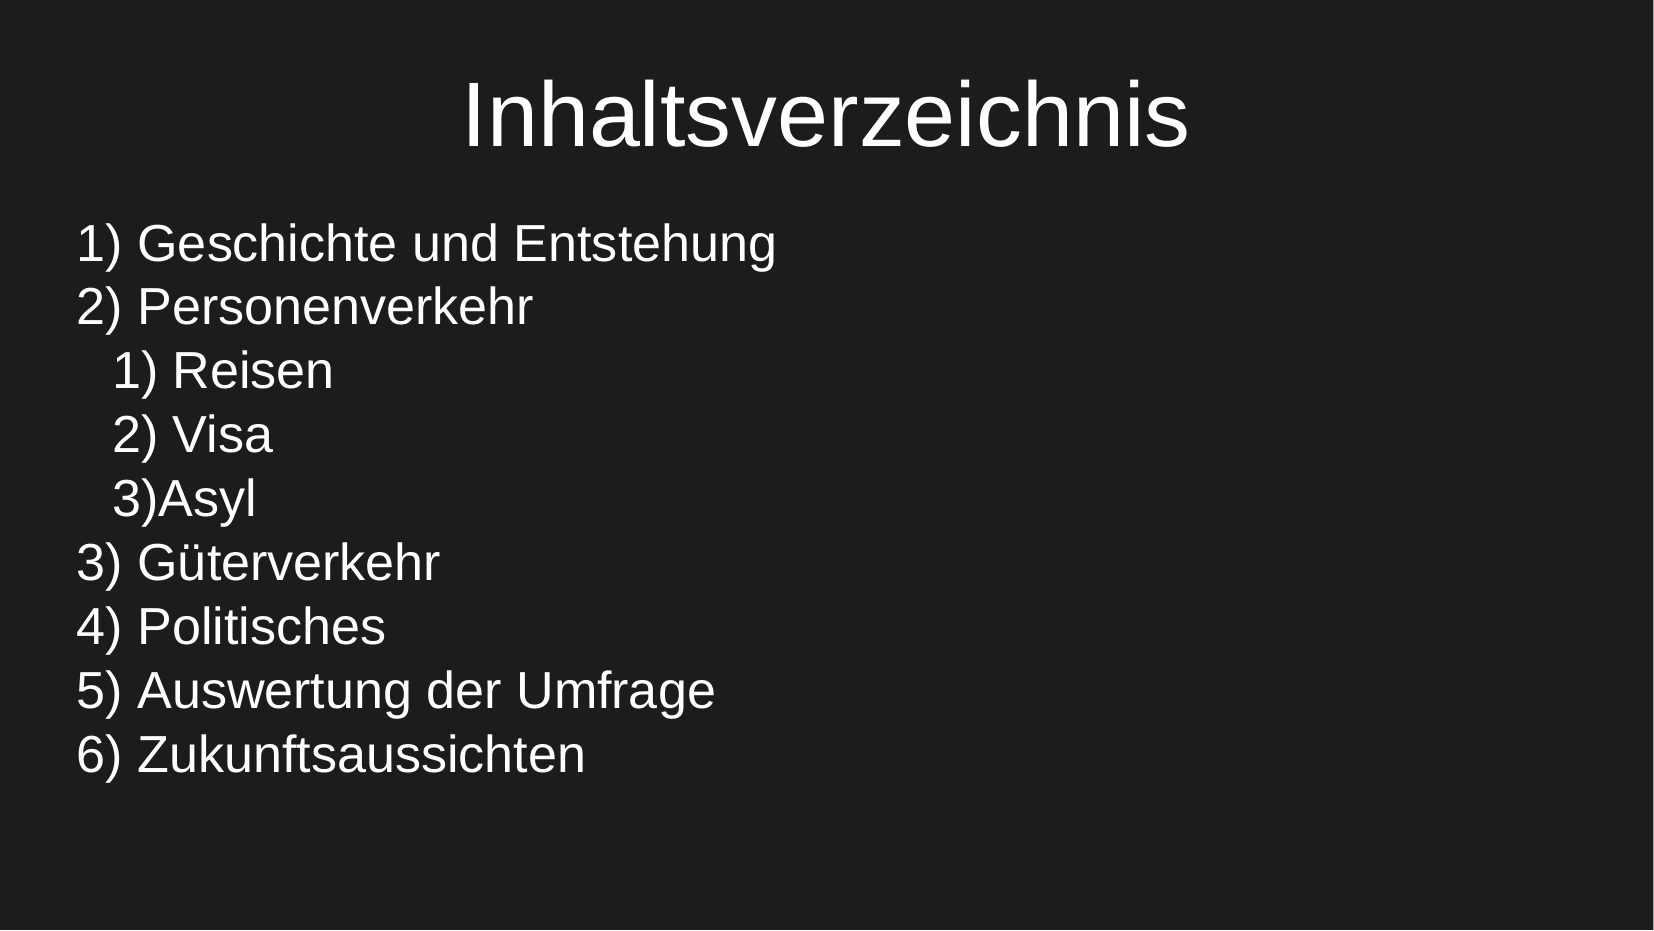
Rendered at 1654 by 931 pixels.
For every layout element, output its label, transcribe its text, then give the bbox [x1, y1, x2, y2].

subtitle Geschichte und Entstehung Personenverkehr Reisen Visa Asyl Güterverkehr Politisches Auswertung der Umfrage Zukunftsaussichten [76, 213, 1565, 784]
title Inhaltsverzeichnis [82, 36, 1571, 193]
